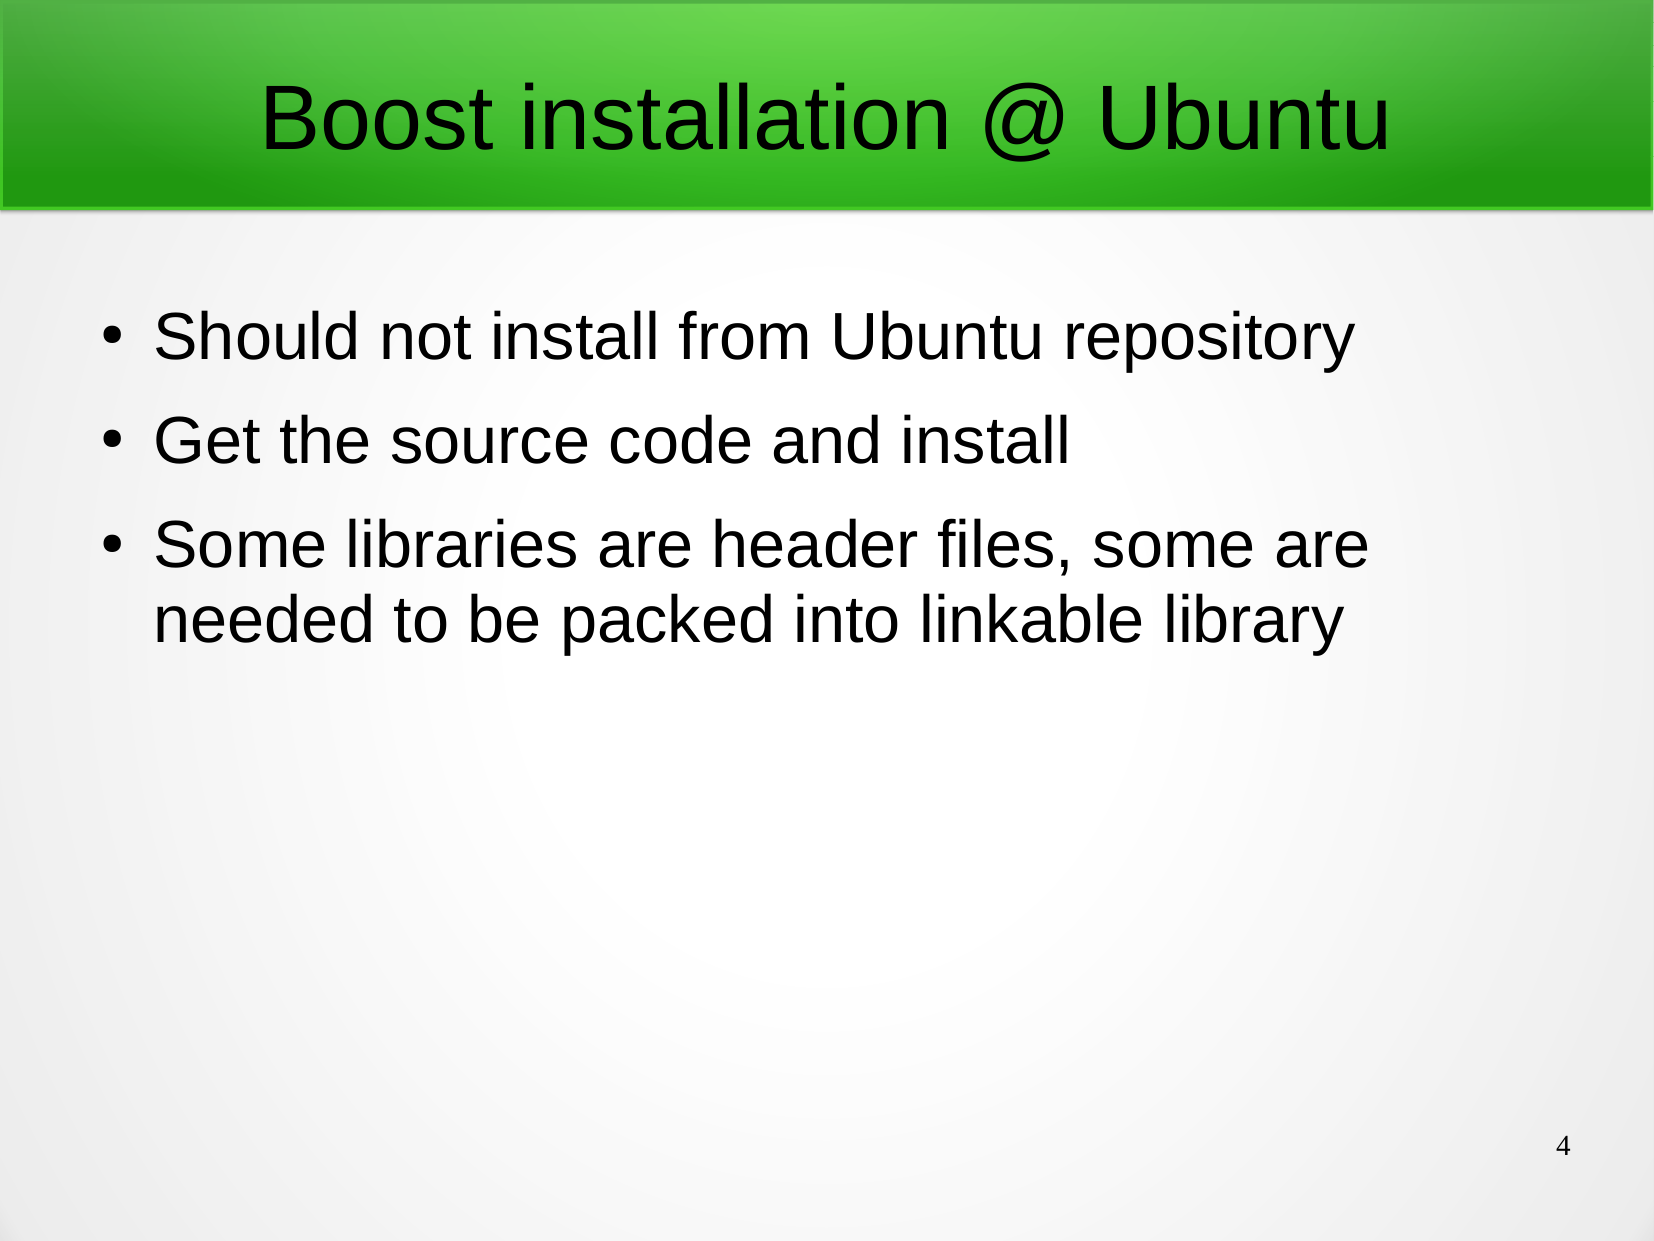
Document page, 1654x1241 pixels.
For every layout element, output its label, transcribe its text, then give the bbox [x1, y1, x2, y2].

list Should not install from Ubuntu repository Get the source code and install Some libraries are header files, some are needed to be packed into linkable library [82, 299, 1571, 1019]
title Boost installation @ Ubuntu [82, 47, 1571, 189]
